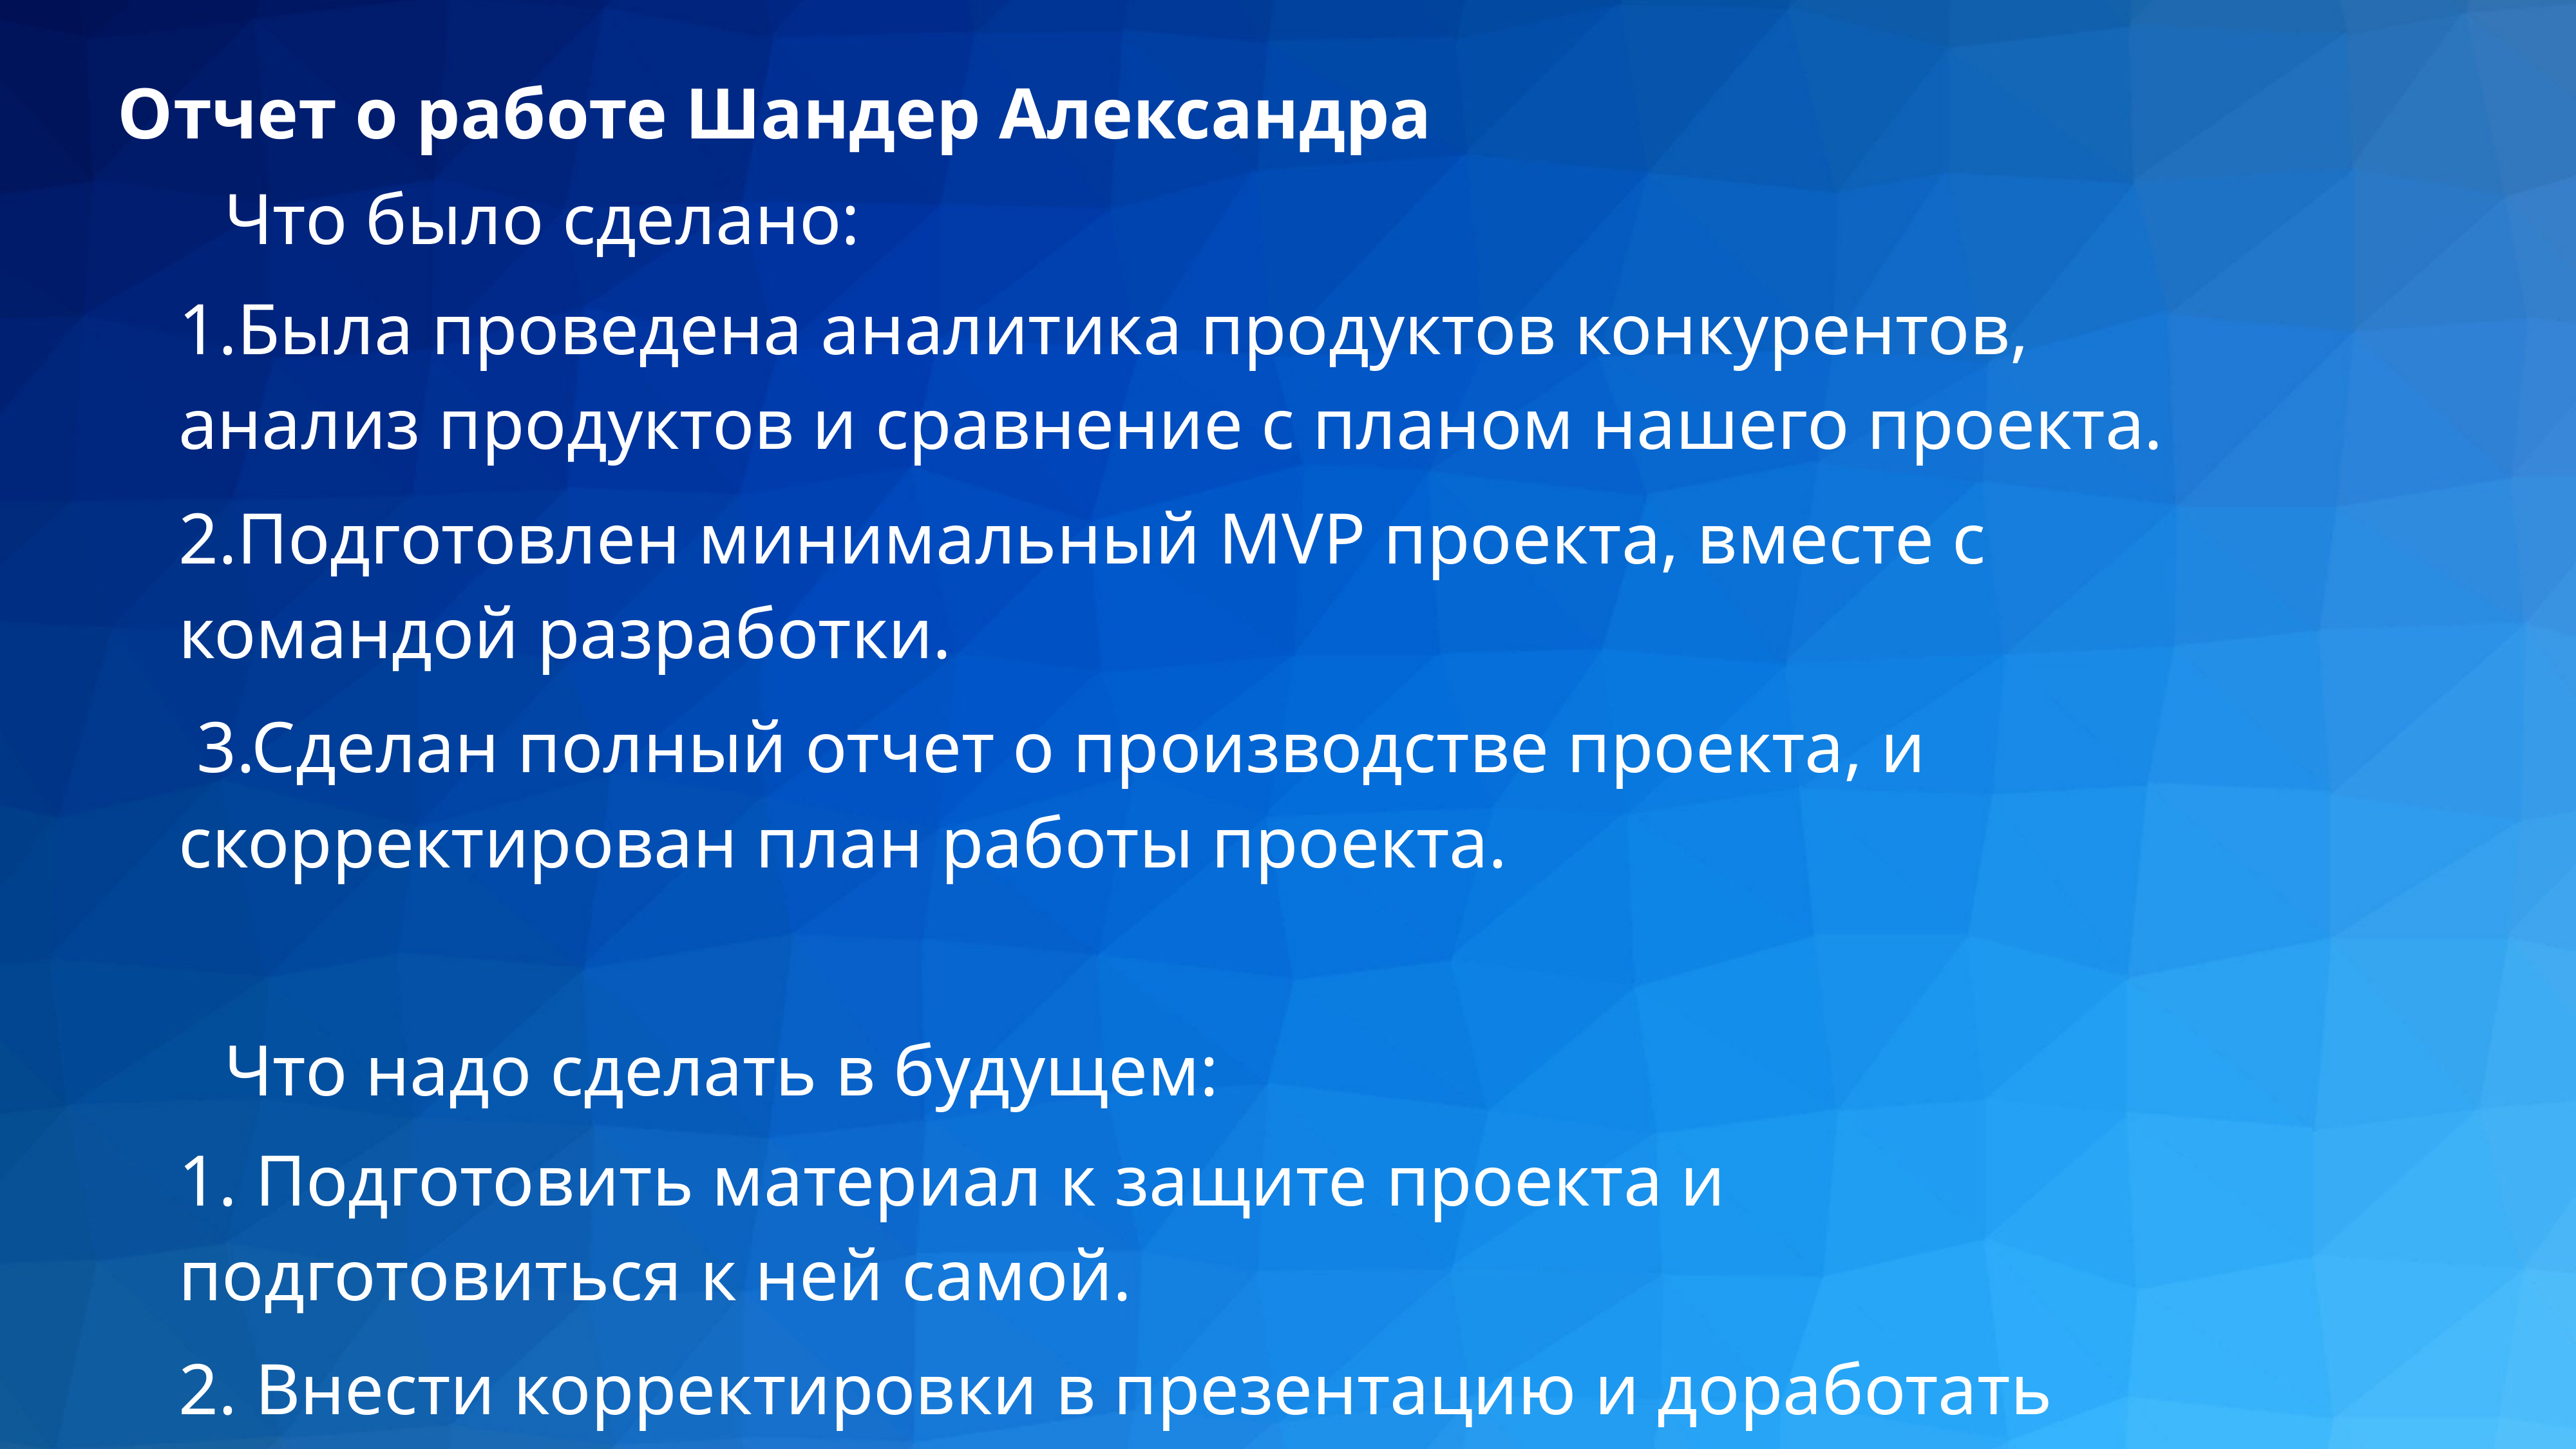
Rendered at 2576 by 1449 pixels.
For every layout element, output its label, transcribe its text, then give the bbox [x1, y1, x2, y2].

picture [0, 0, 2576, 1449]
title Отчет о работе Шандер Александра [117, 0, 2191, 358]
list Что было сделано: 1.Была проведена аналитика продуктов конкурентов, анализ продуктов и сравнение с планом нашего проекта. 2.Подготовлен минимальный MVP проекта, вместе с командой разработки. 3.Сделан полный отчет о производстве проекта, и скорректирован план работы проекта. Что надо сделать в будущем: 1. Подготовить материал к защите проекта и подготовиться к ней самой. 2. Внести корректировки в презентацию и доработать отчетность проекта. [133, 169, 2206, 1309]
